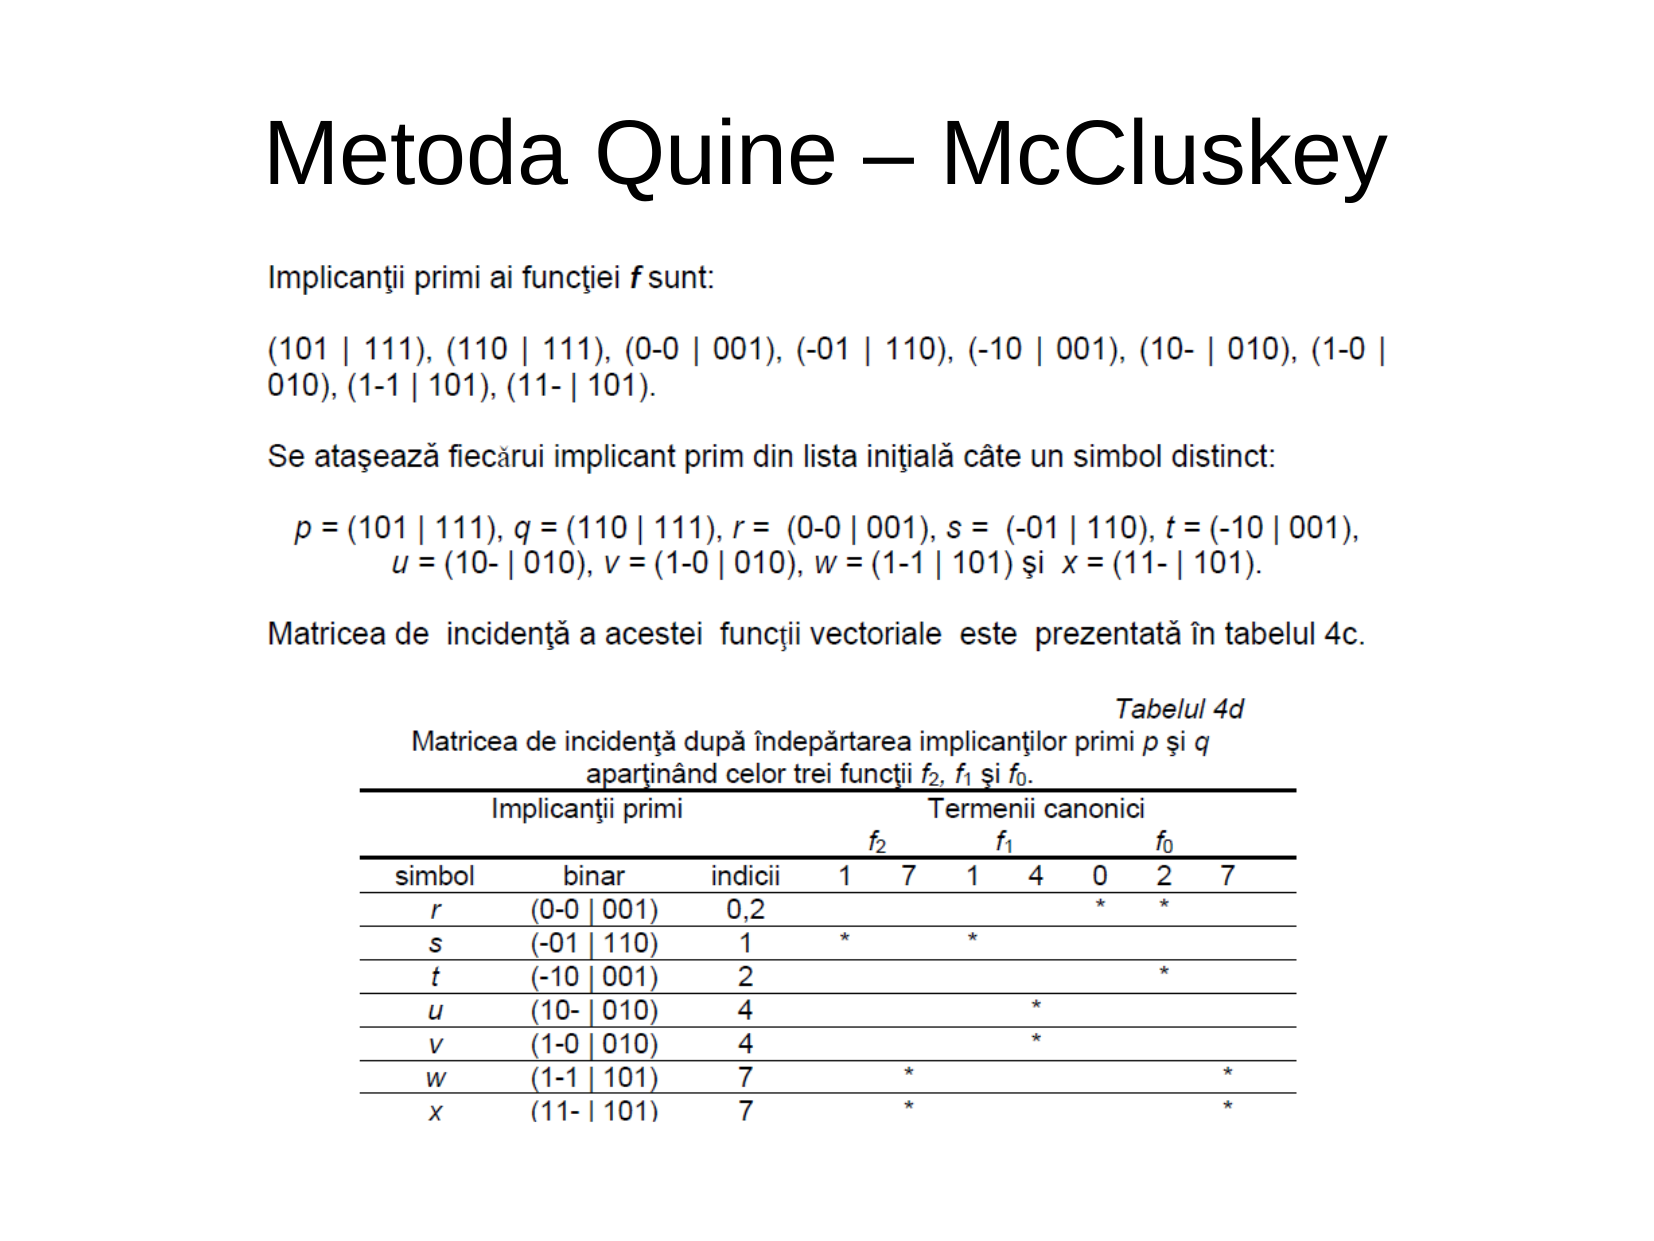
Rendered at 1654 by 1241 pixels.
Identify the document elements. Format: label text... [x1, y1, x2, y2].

picture [255, 256, 1403, 1157]
title Metoda Quine – McCluskey [82, 49, 1571, 257]
